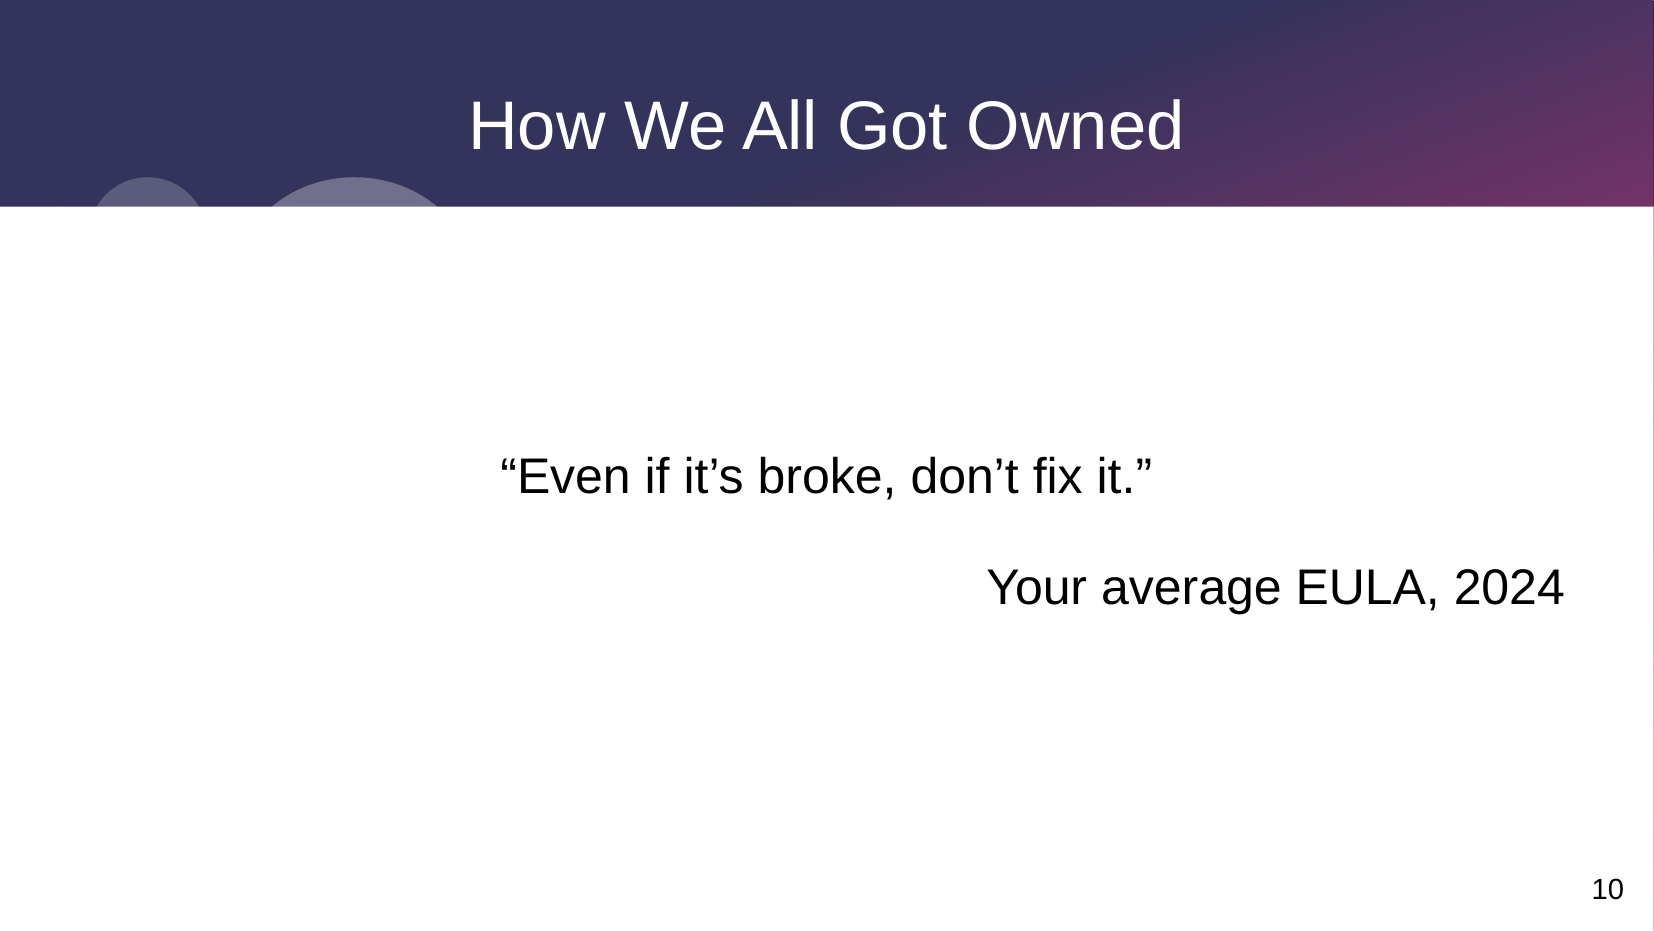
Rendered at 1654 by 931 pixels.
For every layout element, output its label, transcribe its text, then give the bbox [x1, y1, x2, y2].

title How We All Got Owned [88, 44, 1565, 207]
subtitle “Even if it’s broke, don’t fix it.” Your average EULA, 2024 [88, 236, 1565, 827]
